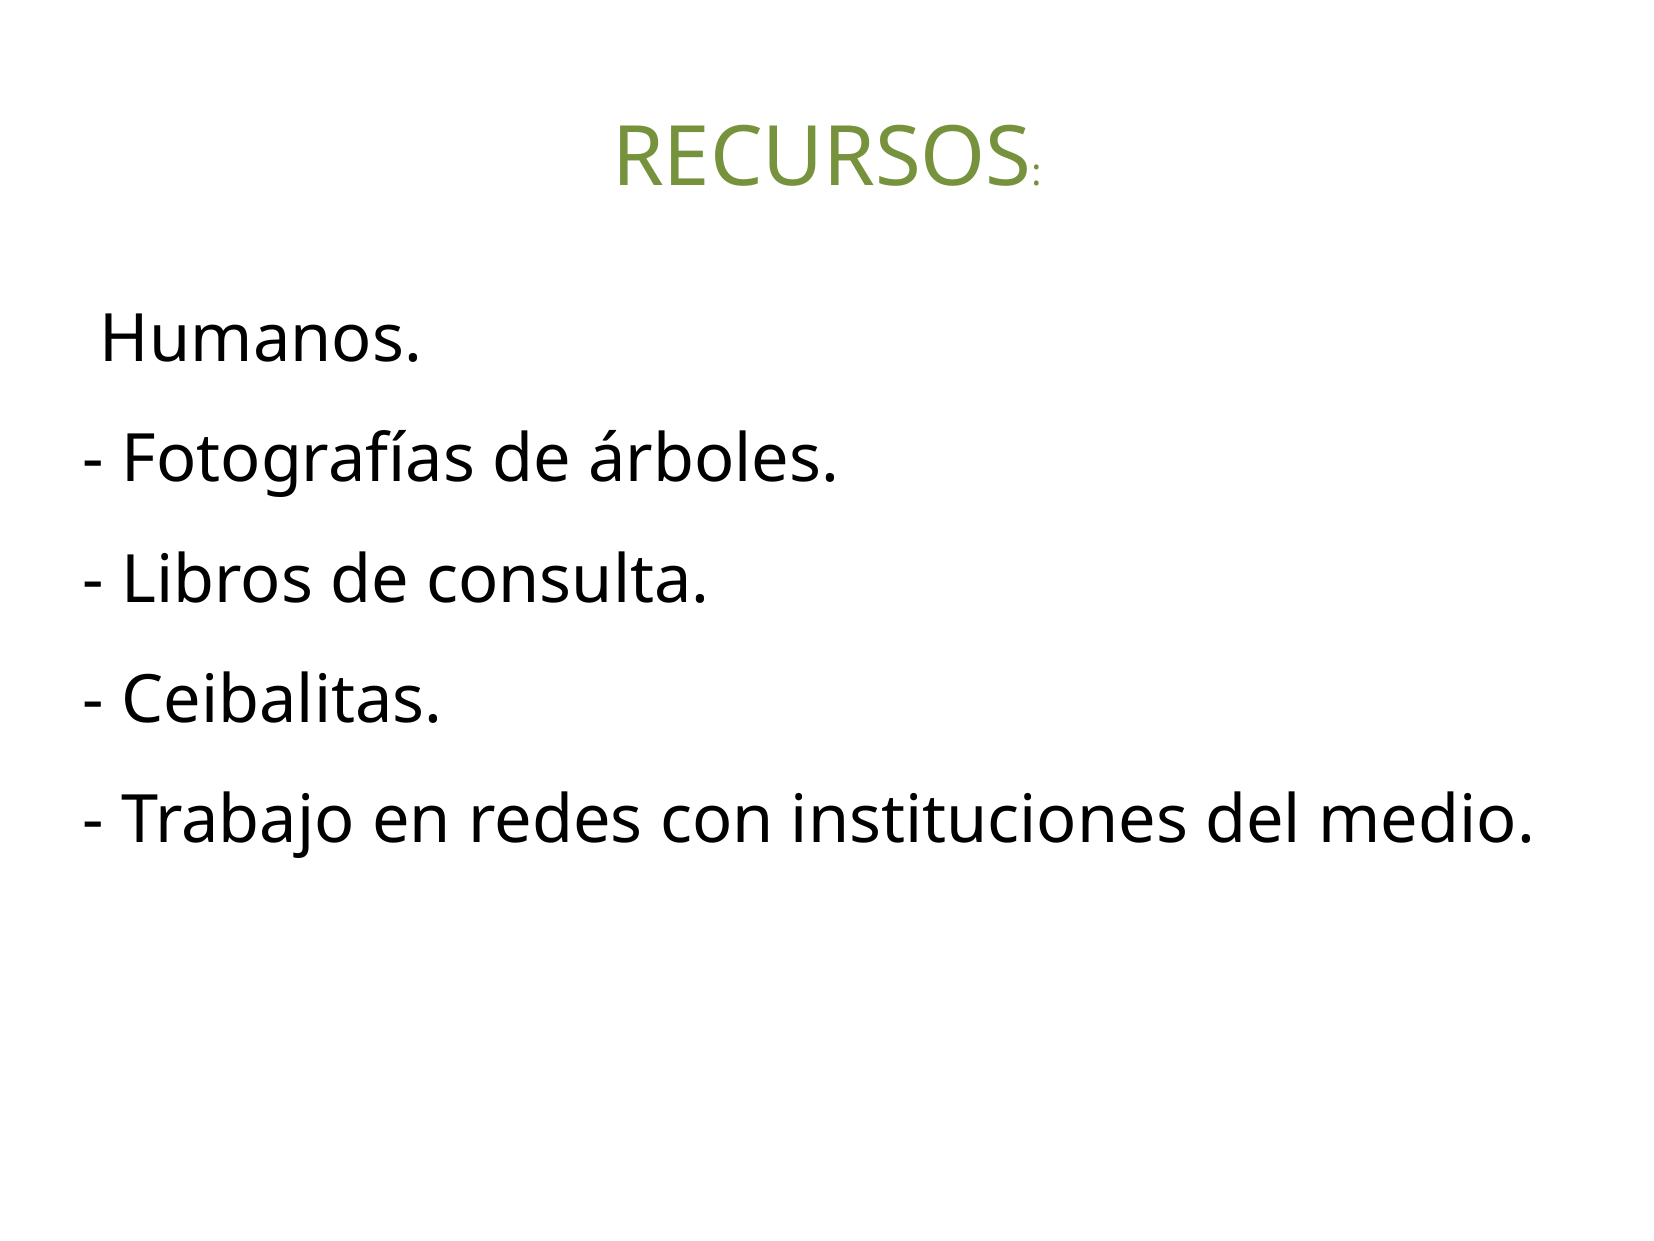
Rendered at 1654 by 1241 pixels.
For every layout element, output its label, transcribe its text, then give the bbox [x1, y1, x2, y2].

list Humanos. - Fotografías de árboles. - Libros de consulta. - Ceibalitas. - Trabajo en redes con instituciones del medio. [82, 290, 1571, 1010]
title RECURSOS: [82, 49, 1571, 257]
